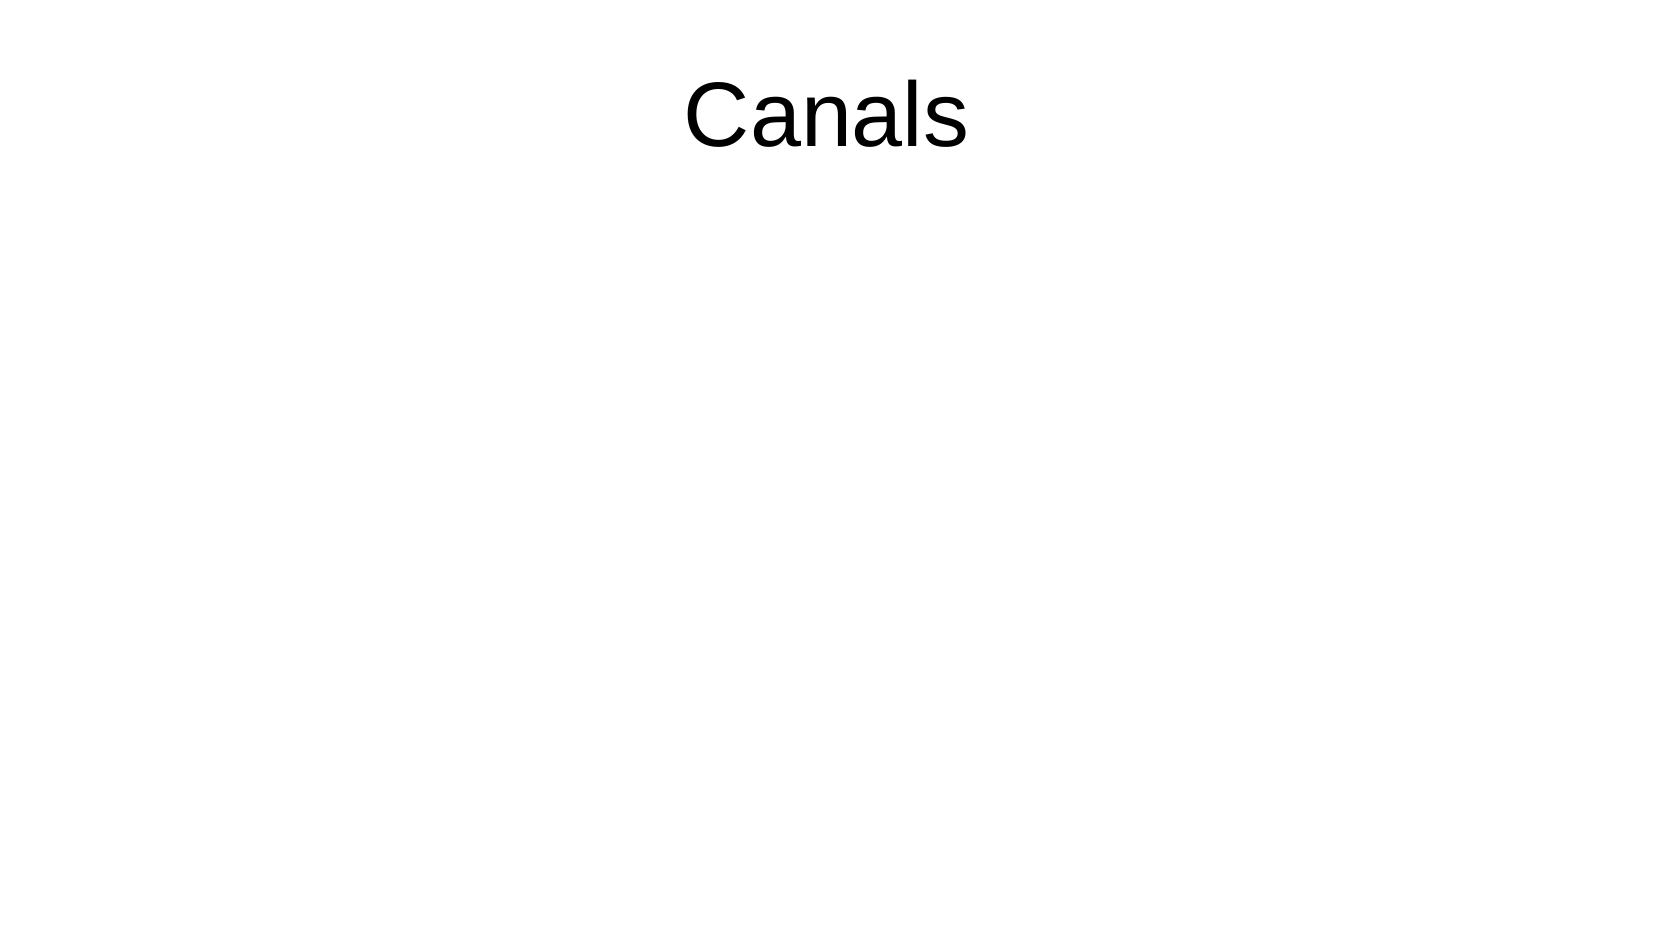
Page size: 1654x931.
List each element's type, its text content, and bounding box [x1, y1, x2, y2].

title Canals [82, 37, 1571, 193]
